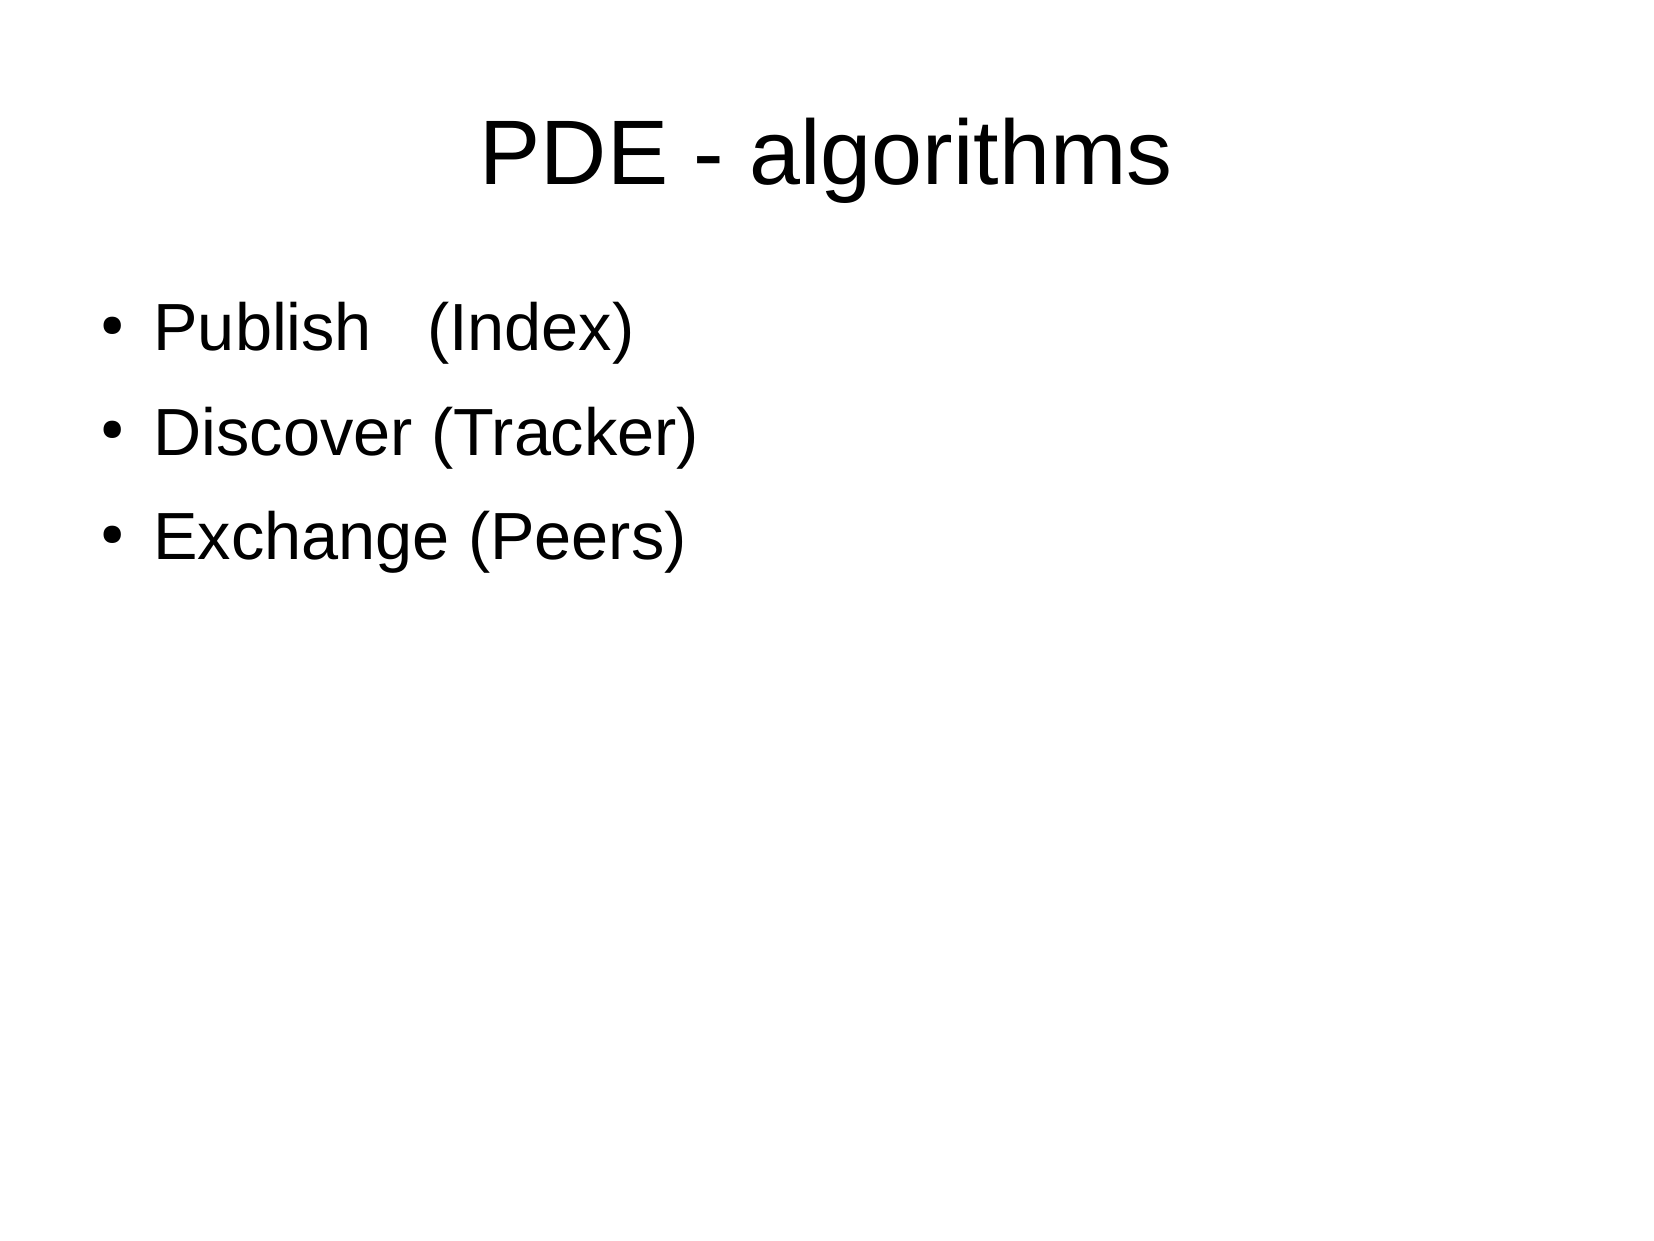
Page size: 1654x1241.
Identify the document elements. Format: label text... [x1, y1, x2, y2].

title PDE - algorithms [82, 49, 1571, 257]
list Publish (Index) Discover (Tracker) Exchange (Peers) [82, 290, 1571, 1010]
